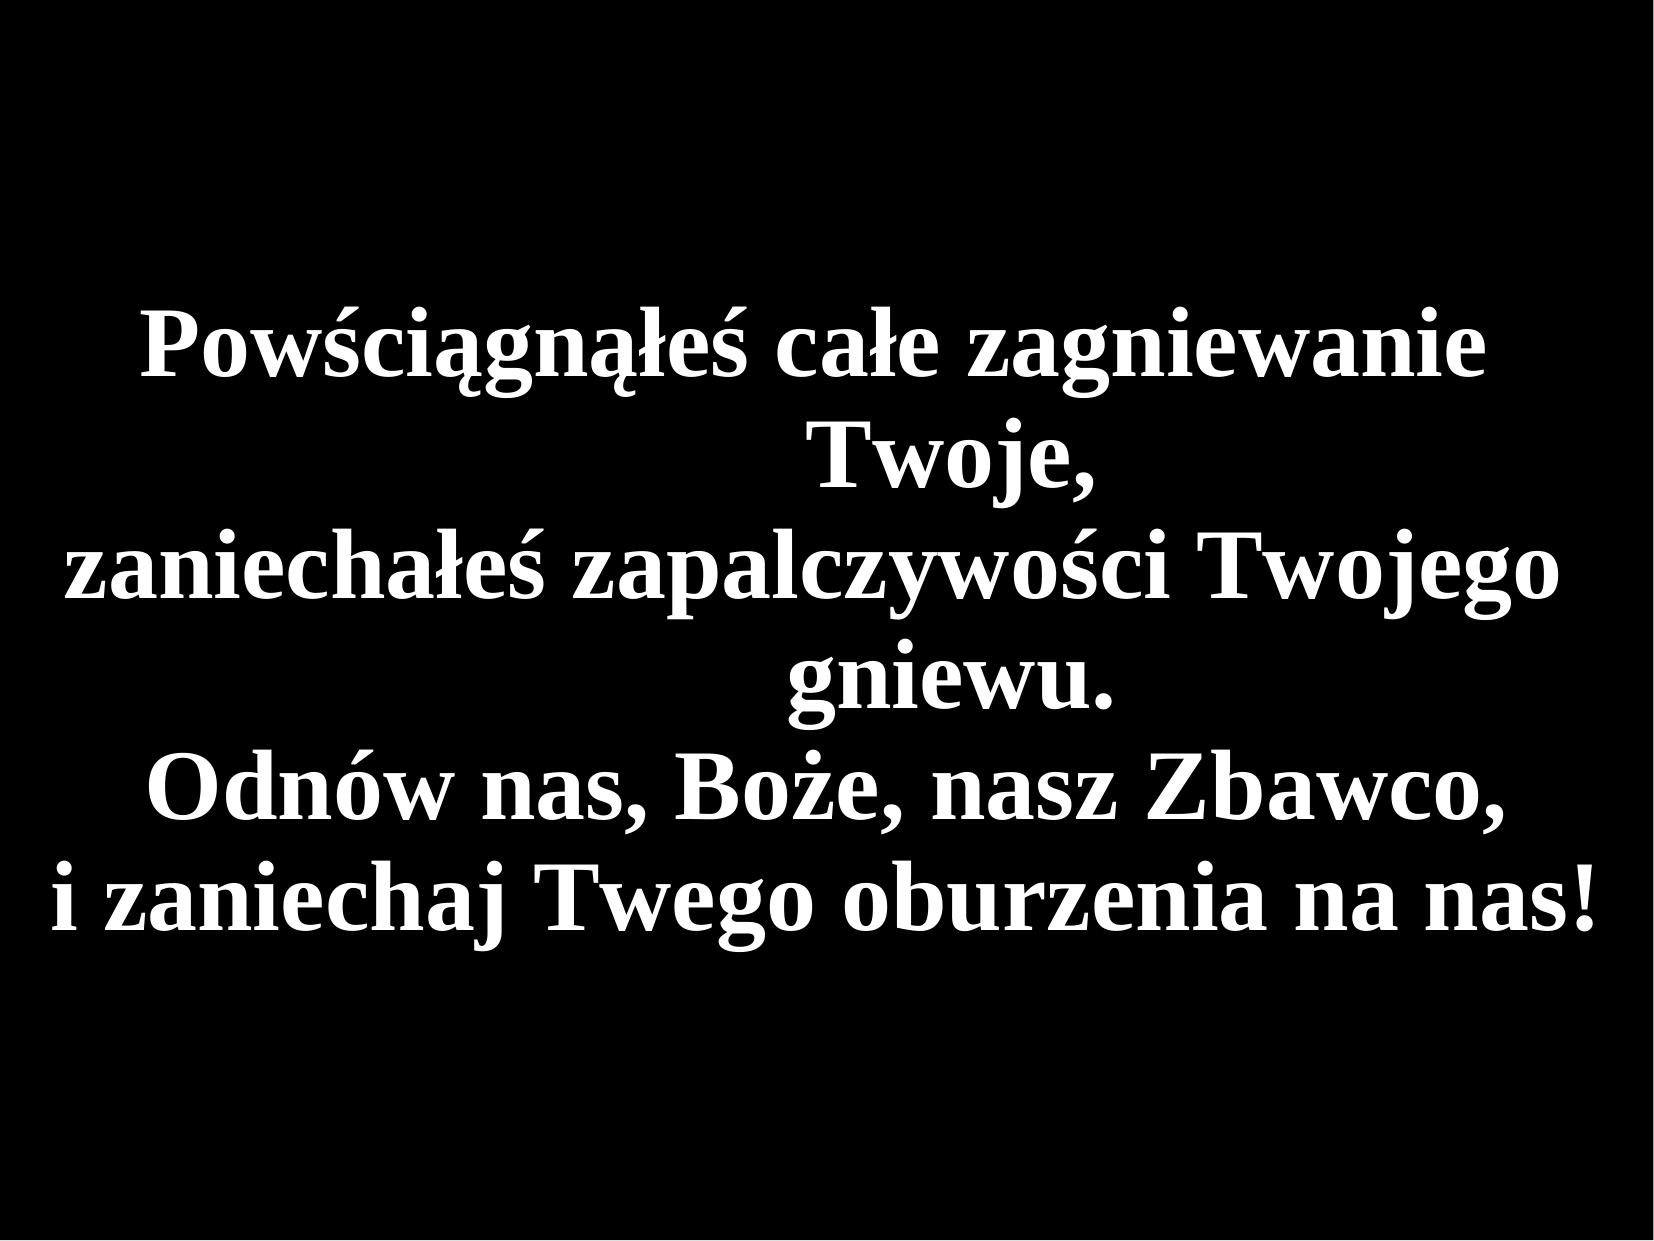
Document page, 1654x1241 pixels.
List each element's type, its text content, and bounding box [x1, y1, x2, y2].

title Powściągnąłeś całe zagniewanie Twoje, zaniechałeś zapalczywości Twojego gniewu. Odnów nas, Boże, nasz Zbawco, i zaniechaj Twego oburzenia na nas! [0, 0, 1654, 1241]
